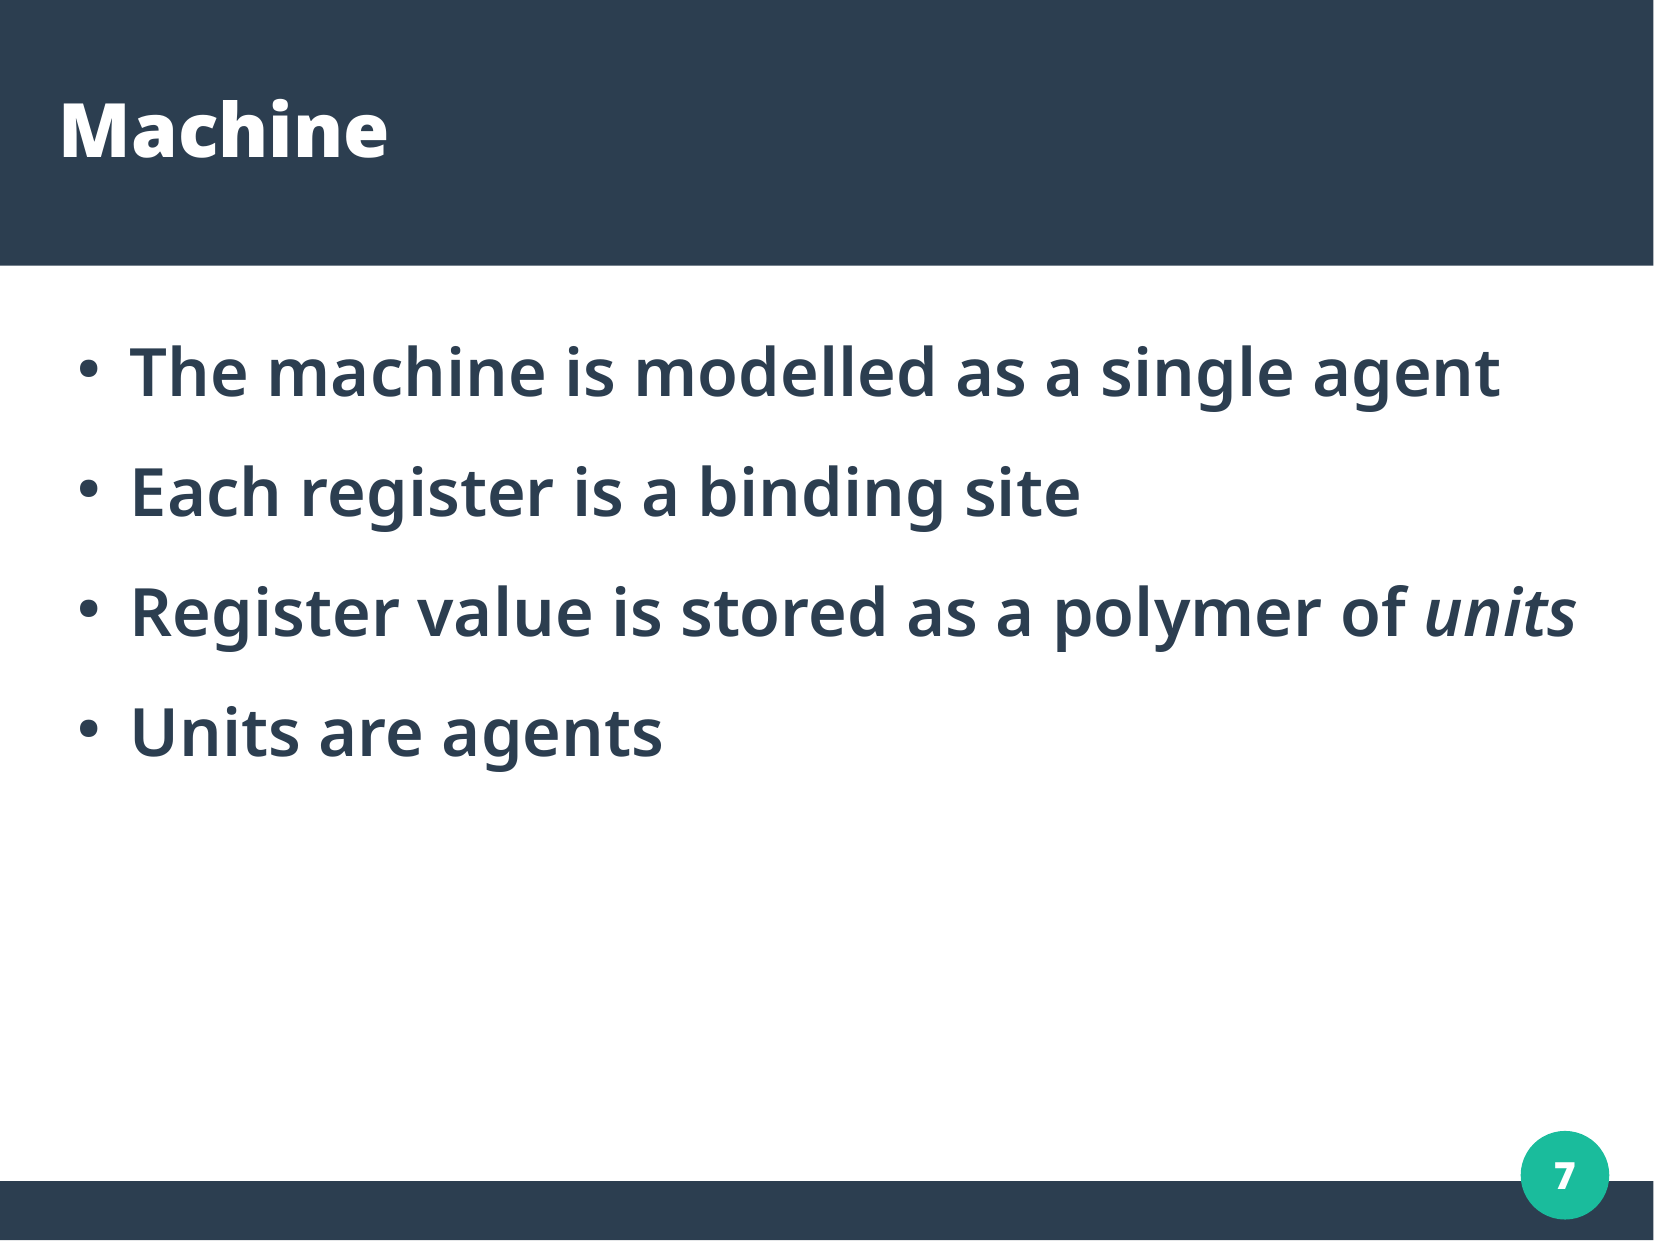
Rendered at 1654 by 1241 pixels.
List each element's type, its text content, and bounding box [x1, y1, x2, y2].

title Machine [59, 49, 1595, 207]
list The machine is modelled as a single agent Each register is a binding site Register value is stored as a polymer of units Units are agents [59, 324, 1595, 1152]
